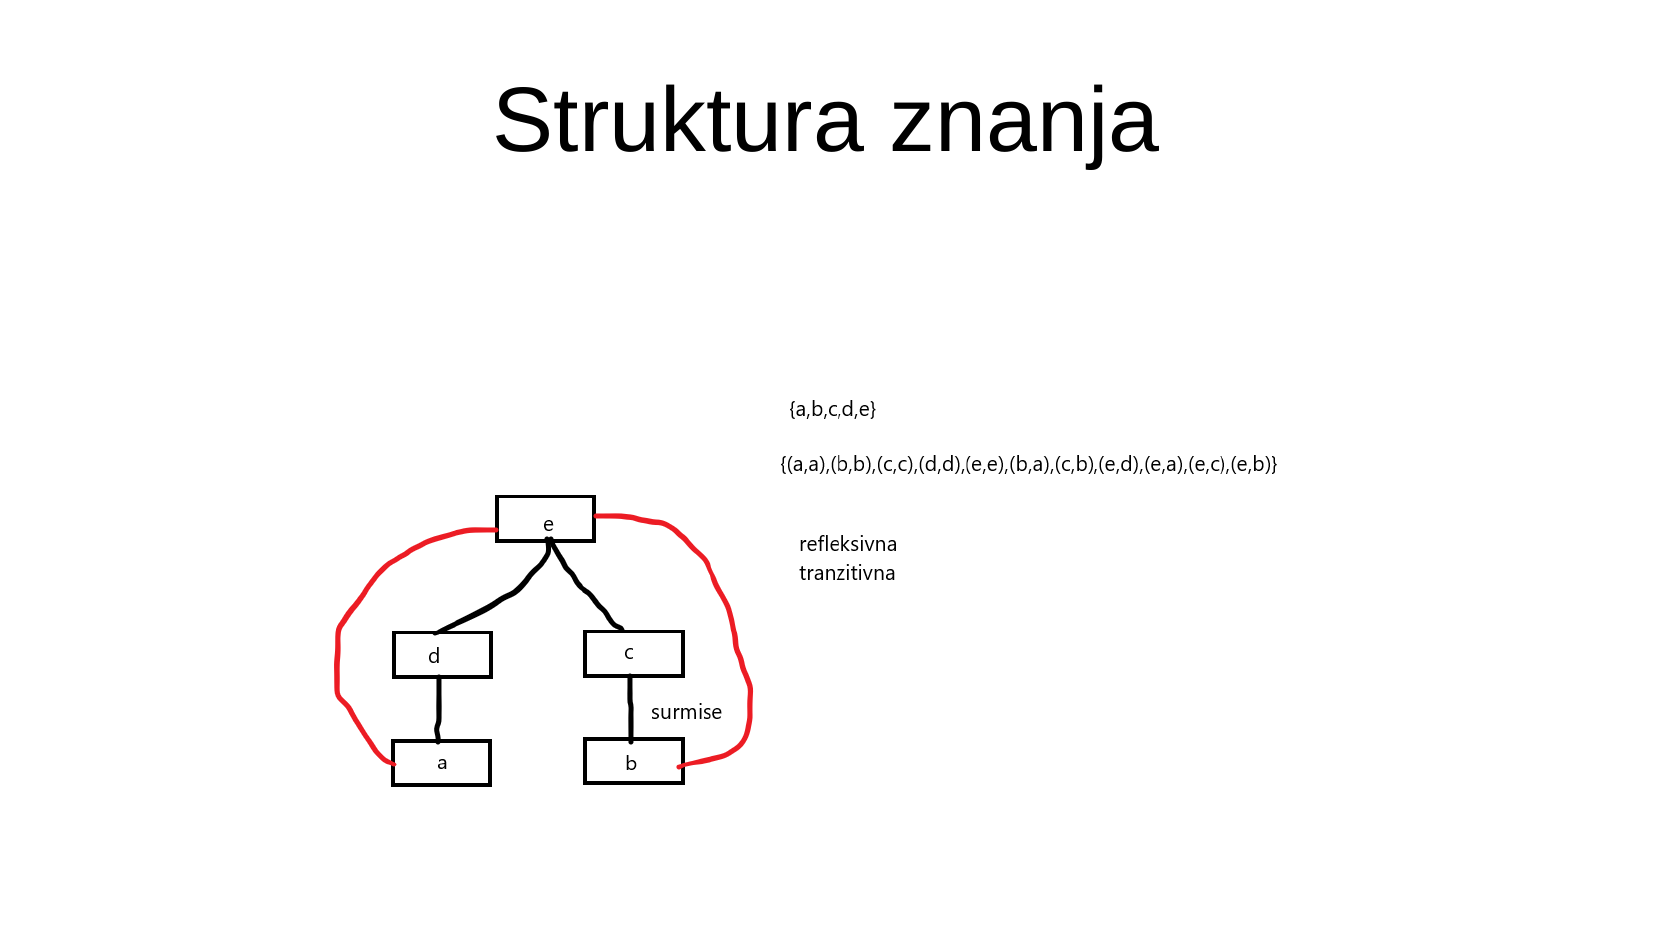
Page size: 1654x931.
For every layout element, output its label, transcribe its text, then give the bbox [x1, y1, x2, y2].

title Struktura znanja [82, 37, 1571, 193]
picture [72, 231, 1477, 898]
